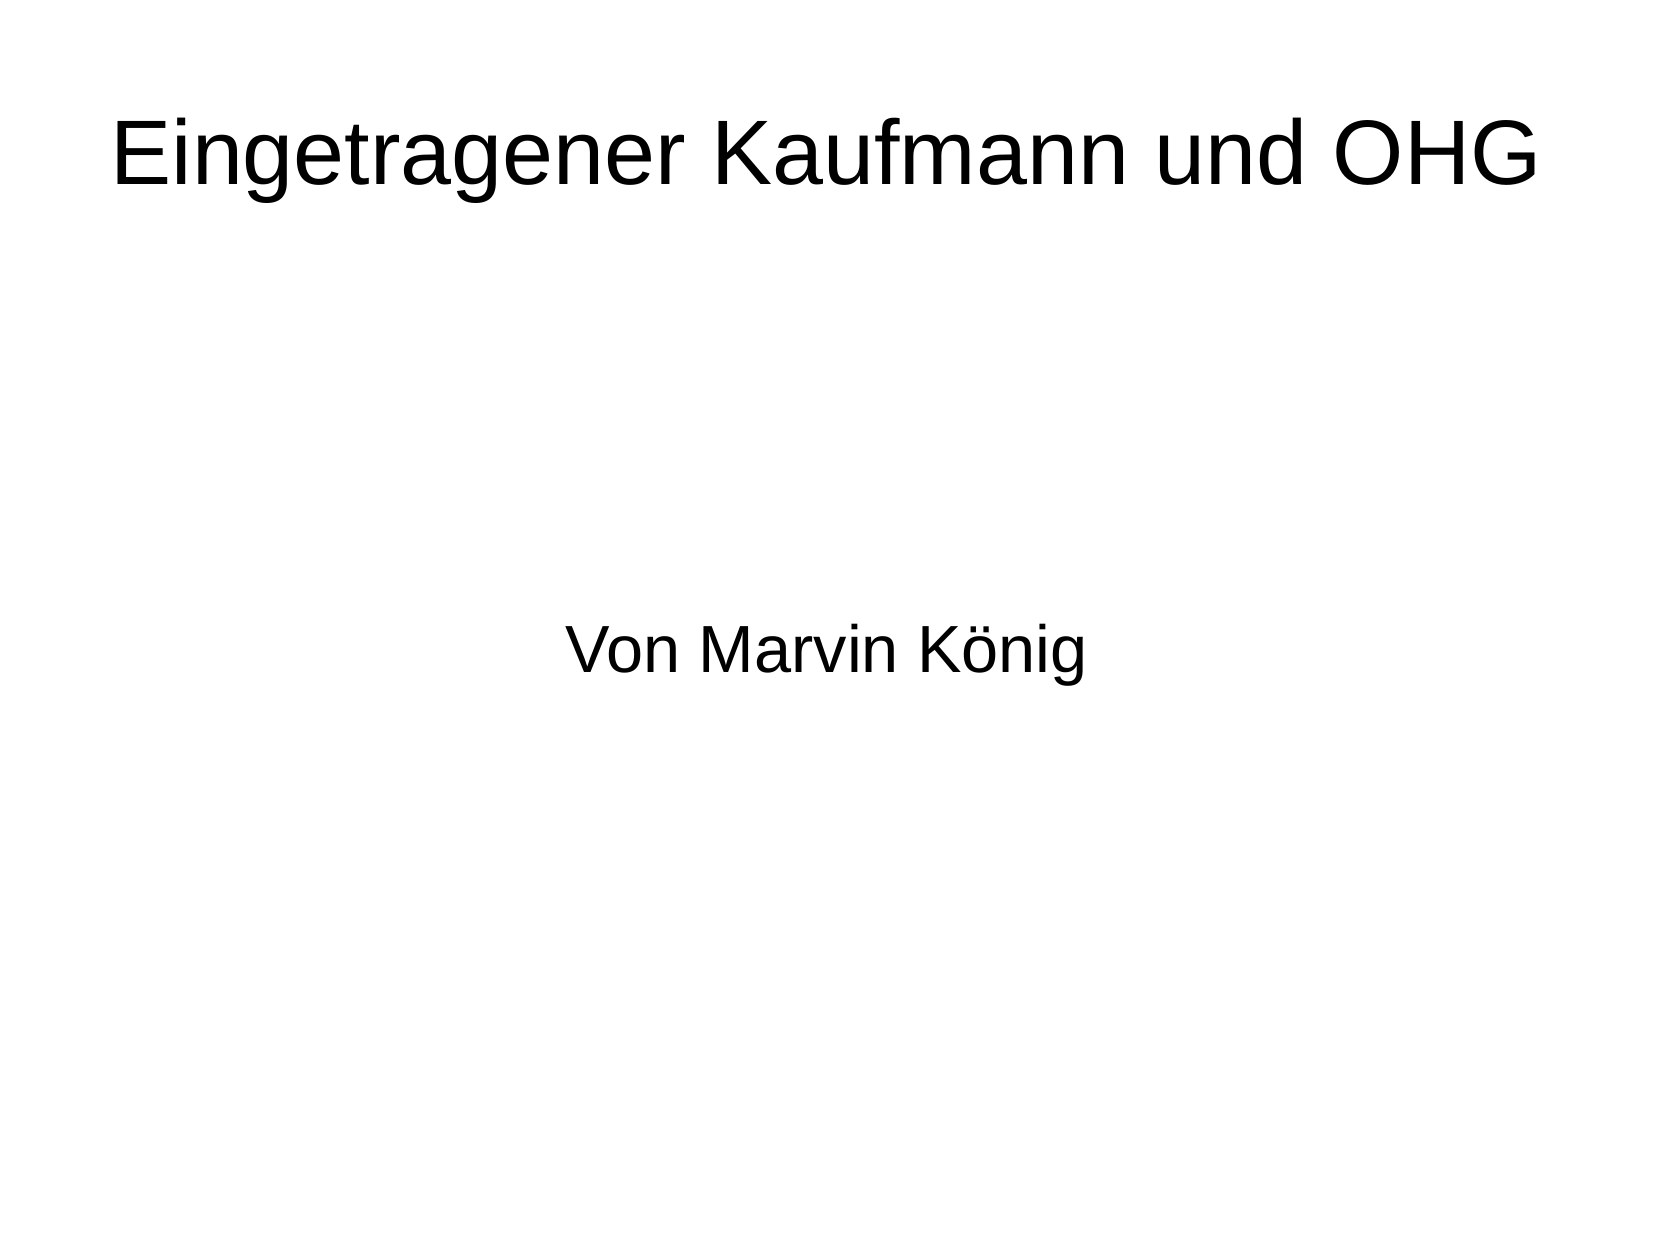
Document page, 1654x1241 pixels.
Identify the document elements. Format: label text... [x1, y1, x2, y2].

title Eingetragener Kaufmann und OHG [82, 49, 1571, 257]
subtitle Von Marvin König [82, 290, 1571, 1010]
